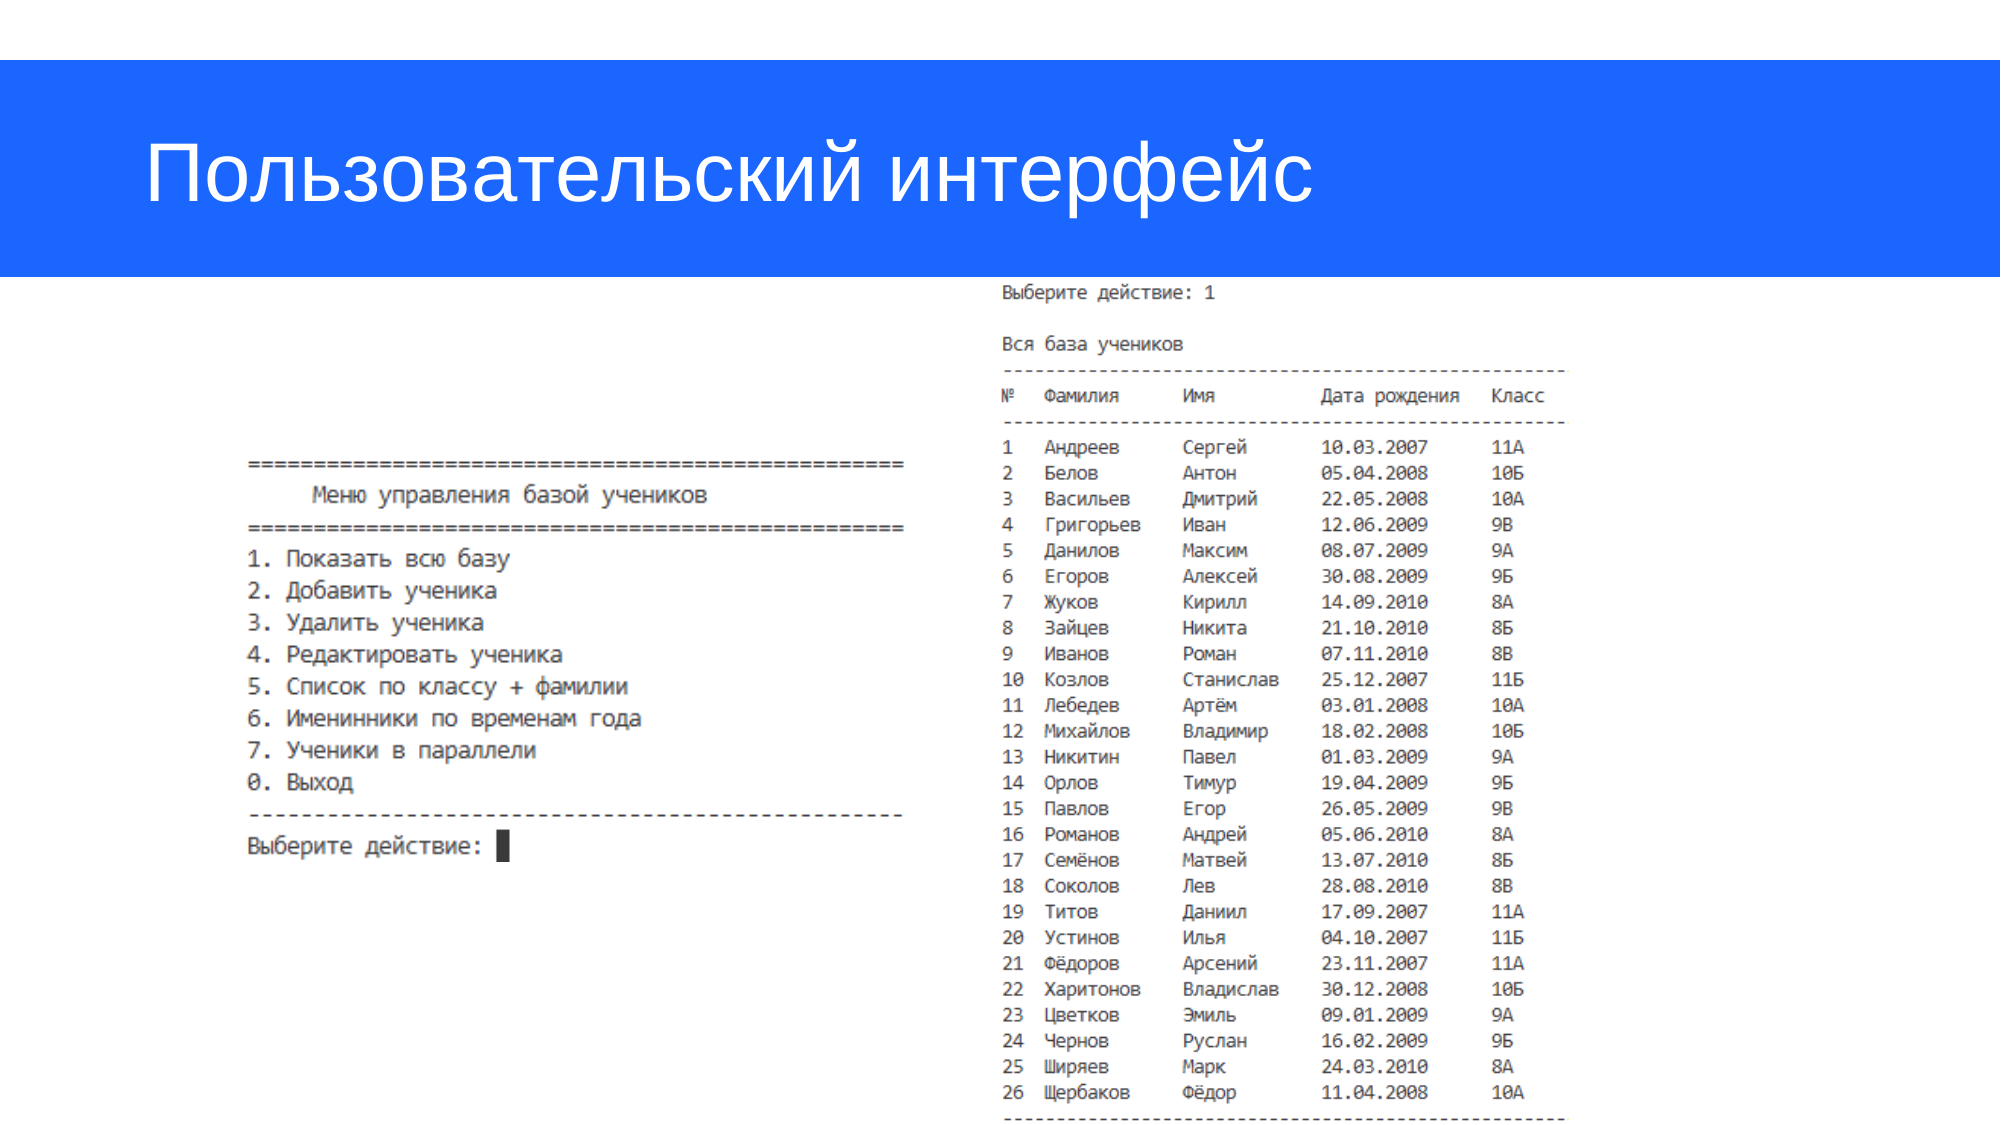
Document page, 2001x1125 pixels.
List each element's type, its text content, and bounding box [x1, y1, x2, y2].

title Пользовательский интерфейс [137, 61, 1863, 279]
picture [236, 448, 919, 862]
picture [999, 278, 1569, 1125]
